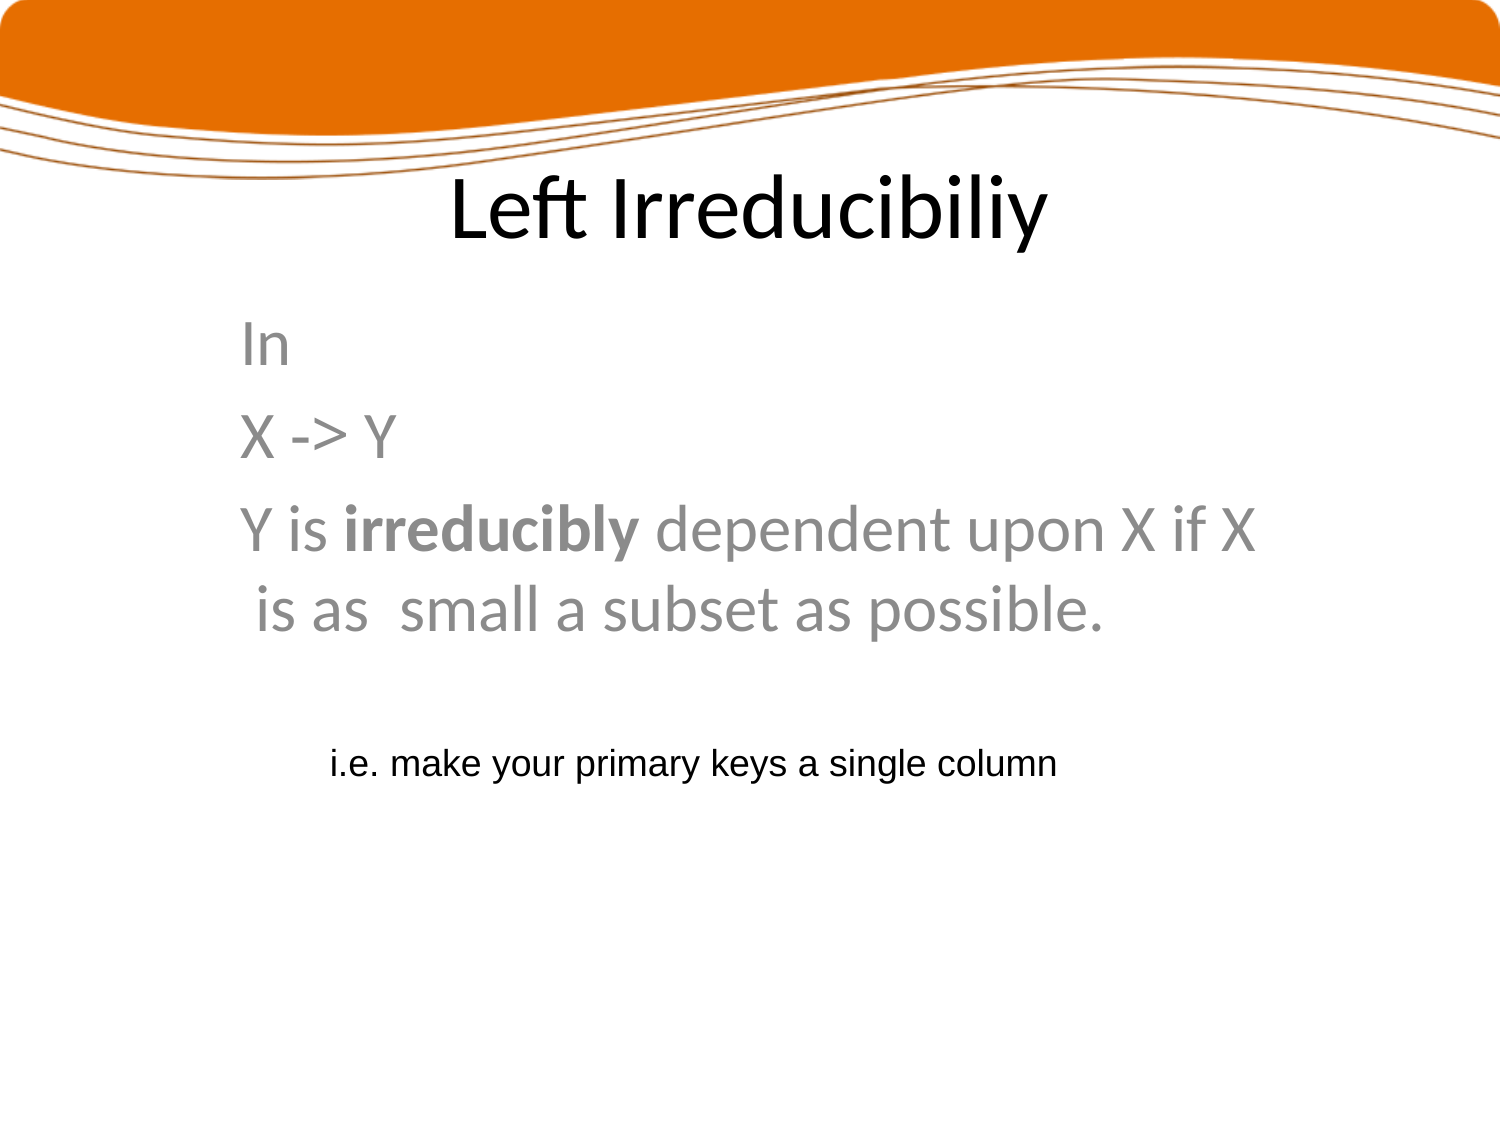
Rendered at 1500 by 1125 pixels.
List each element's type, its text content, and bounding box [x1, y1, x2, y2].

subtitle In X -> Y Y is irreducibly dependent upon X if X is as small a subset as possible. [225, 290, 1275, 988]
text_box i.e. make your primary keys a single column [315, 735, 1073, 792]
picture [0, 0, 1500, 180]
title Left Irreducibiliy [75, 125, 1425, 279]
